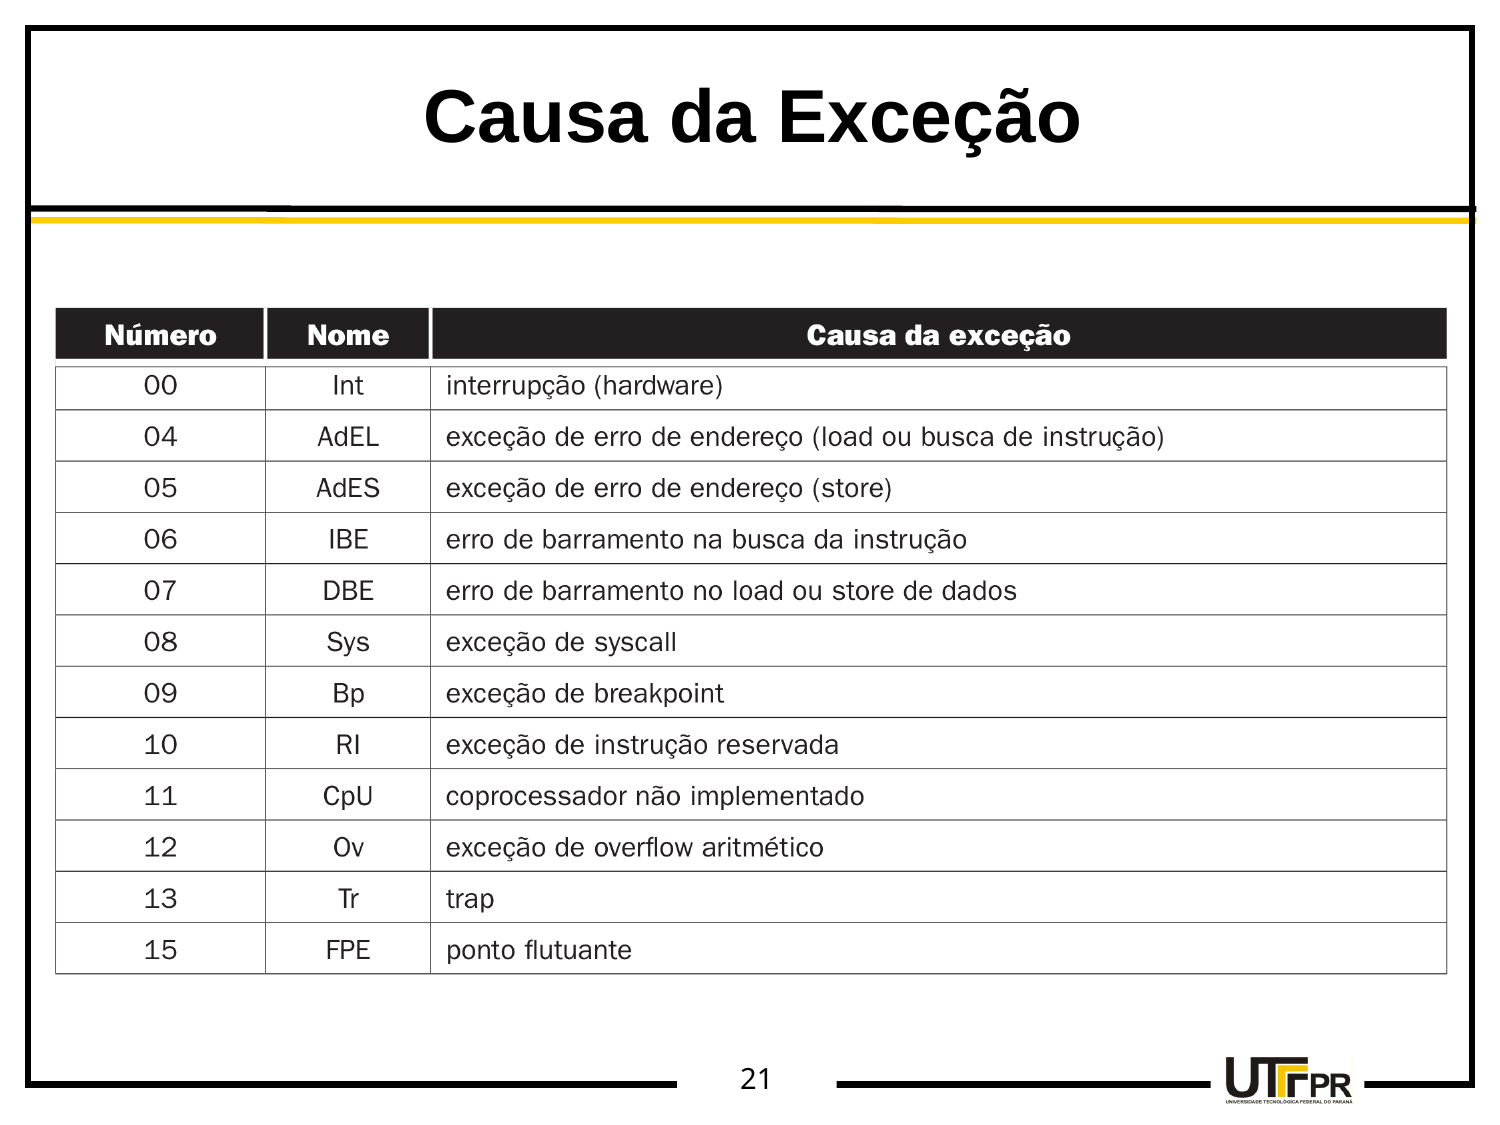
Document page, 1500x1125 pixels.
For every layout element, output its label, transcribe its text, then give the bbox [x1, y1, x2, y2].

picture [42, 295, 1458, 988]
picture [1225, 1057, 1353, 1104]
title Causa da Exceção [29, 29, 1477, 207]
